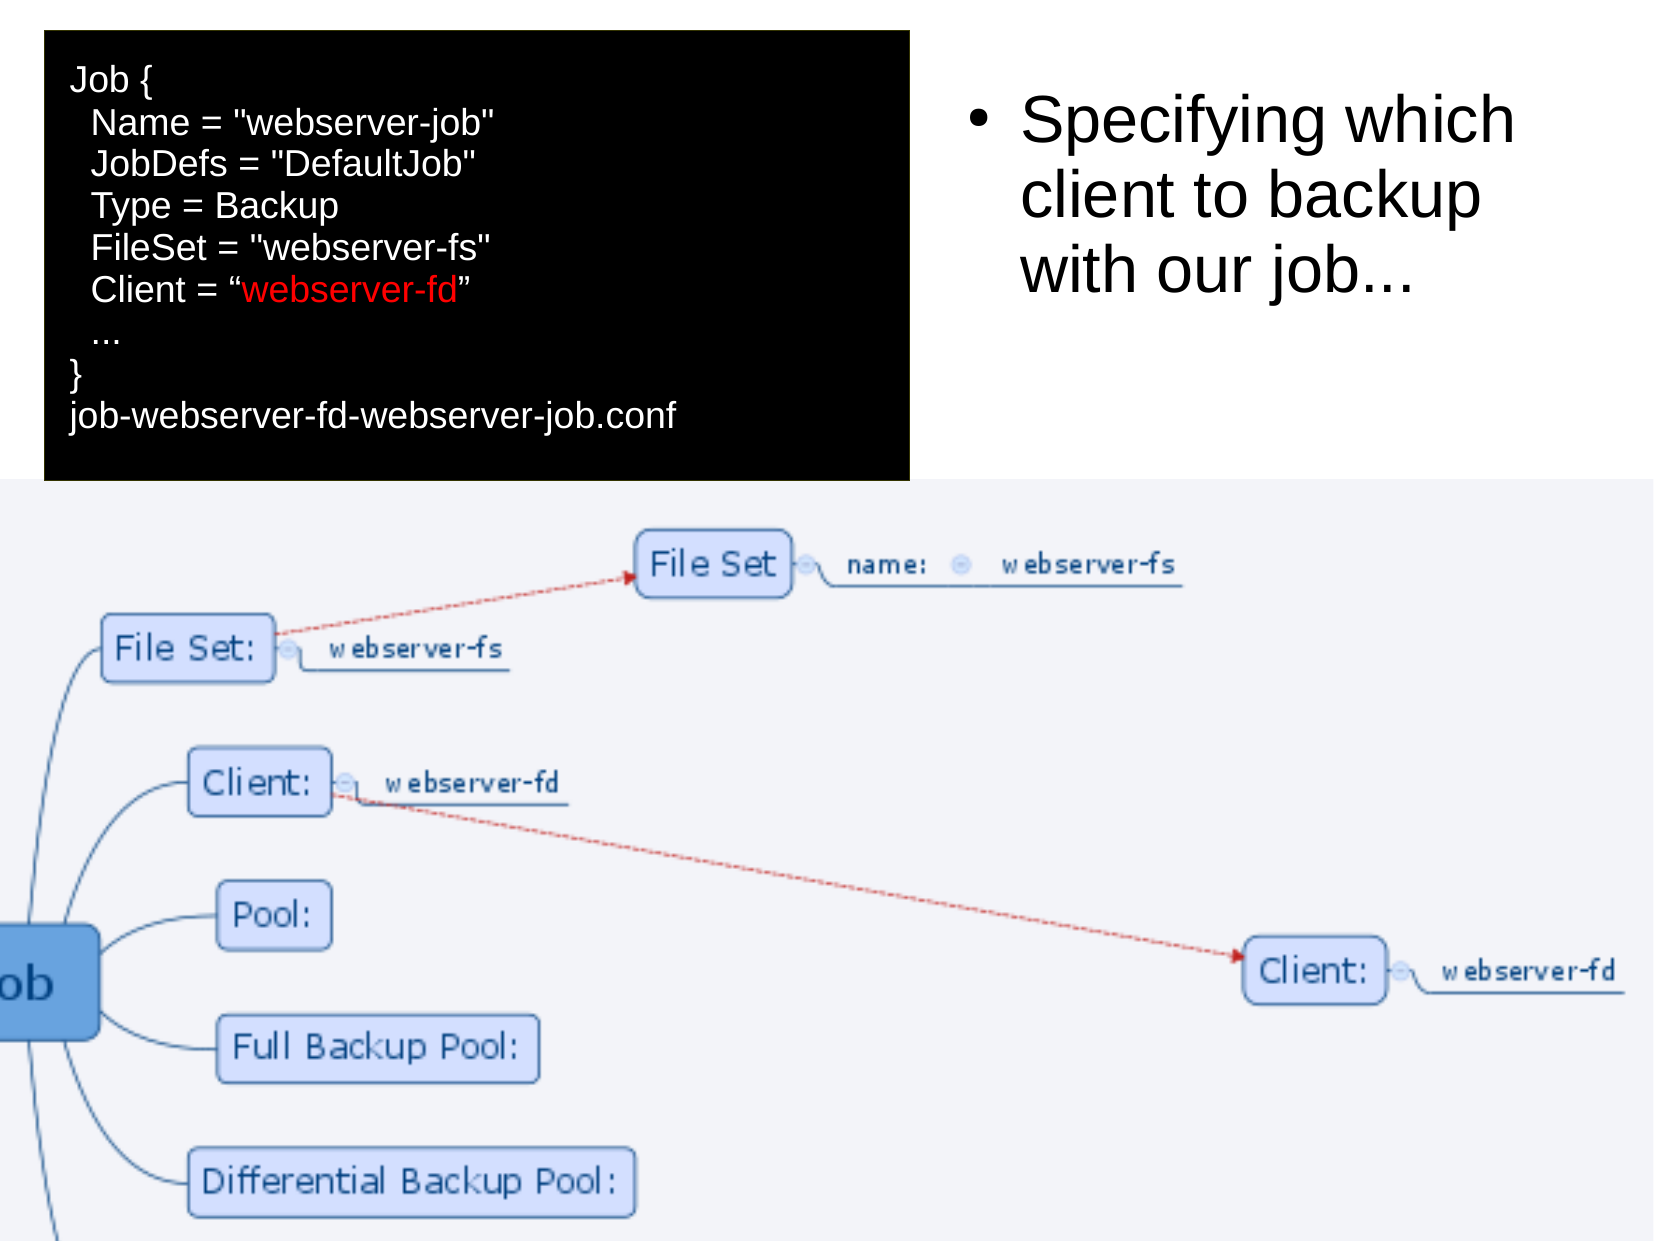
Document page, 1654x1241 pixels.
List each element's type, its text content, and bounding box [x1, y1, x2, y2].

text_box [44, 30, 910, 481]
text_box Job { Name = "webserver-job" JobDefs = "DefaultJob" Type = Backup FileSet = "webserver-fs" Client = “webserver-fd” ... } job-webserver-fd-webserver-job.conf [54, 51, 692, 487]
picture [0, 479, 1654, 1241]
list Specifying which client to backup with our job... [949, 82, 1654, 361]
